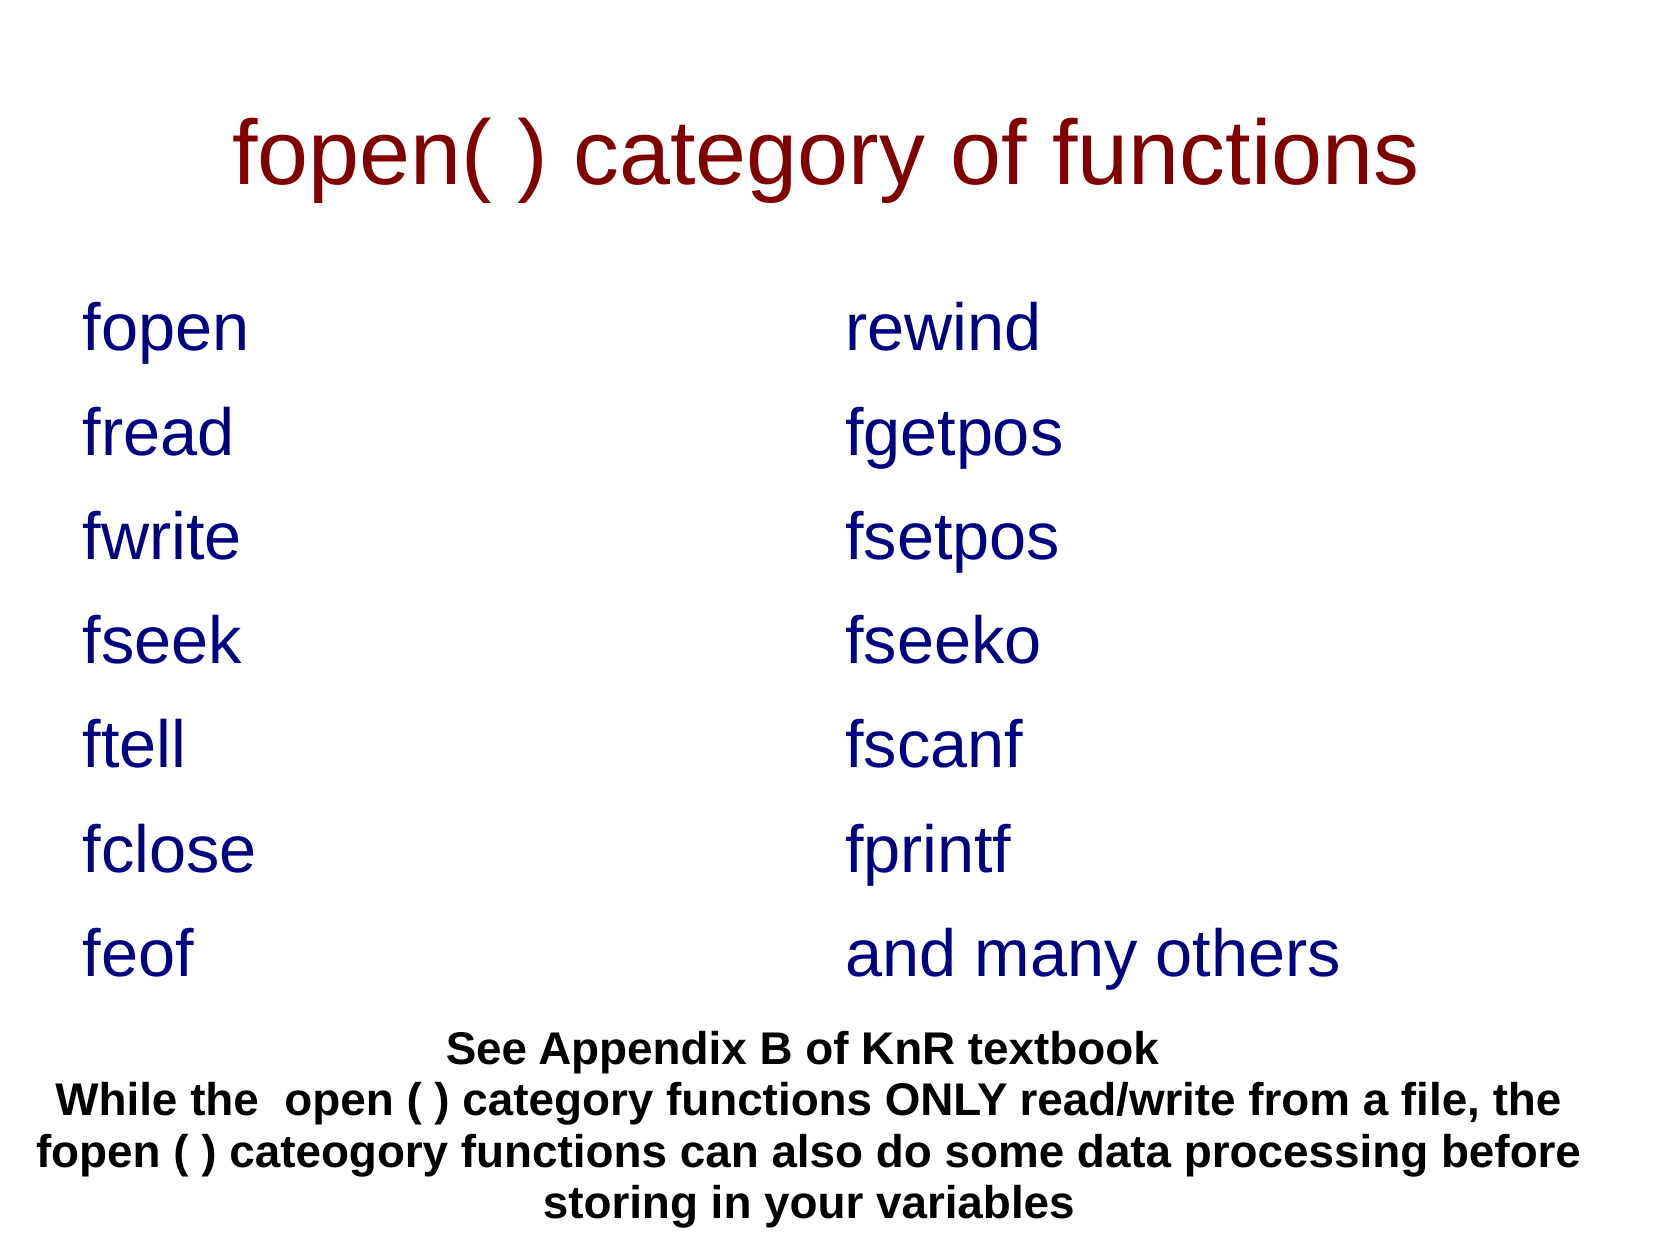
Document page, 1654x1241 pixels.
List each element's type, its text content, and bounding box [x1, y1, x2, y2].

list rewind fgetpos fsetpos fseeko fscanf fprintf and many others [845, 290, 1572, 1010]
list fopen fread fwrite fseek ftell fclose feof [82, 290, 809, 1010]
title fopen( ) category of functions [82, 49, 1571, 257]
text_box See Appendix B of KnR textbook While the open ( ) category functions ONLY read/write from a file, the fopen ( ) cateogory functions can also do some data processing before storing in your variables [0, 1015, 1619, 1241]
